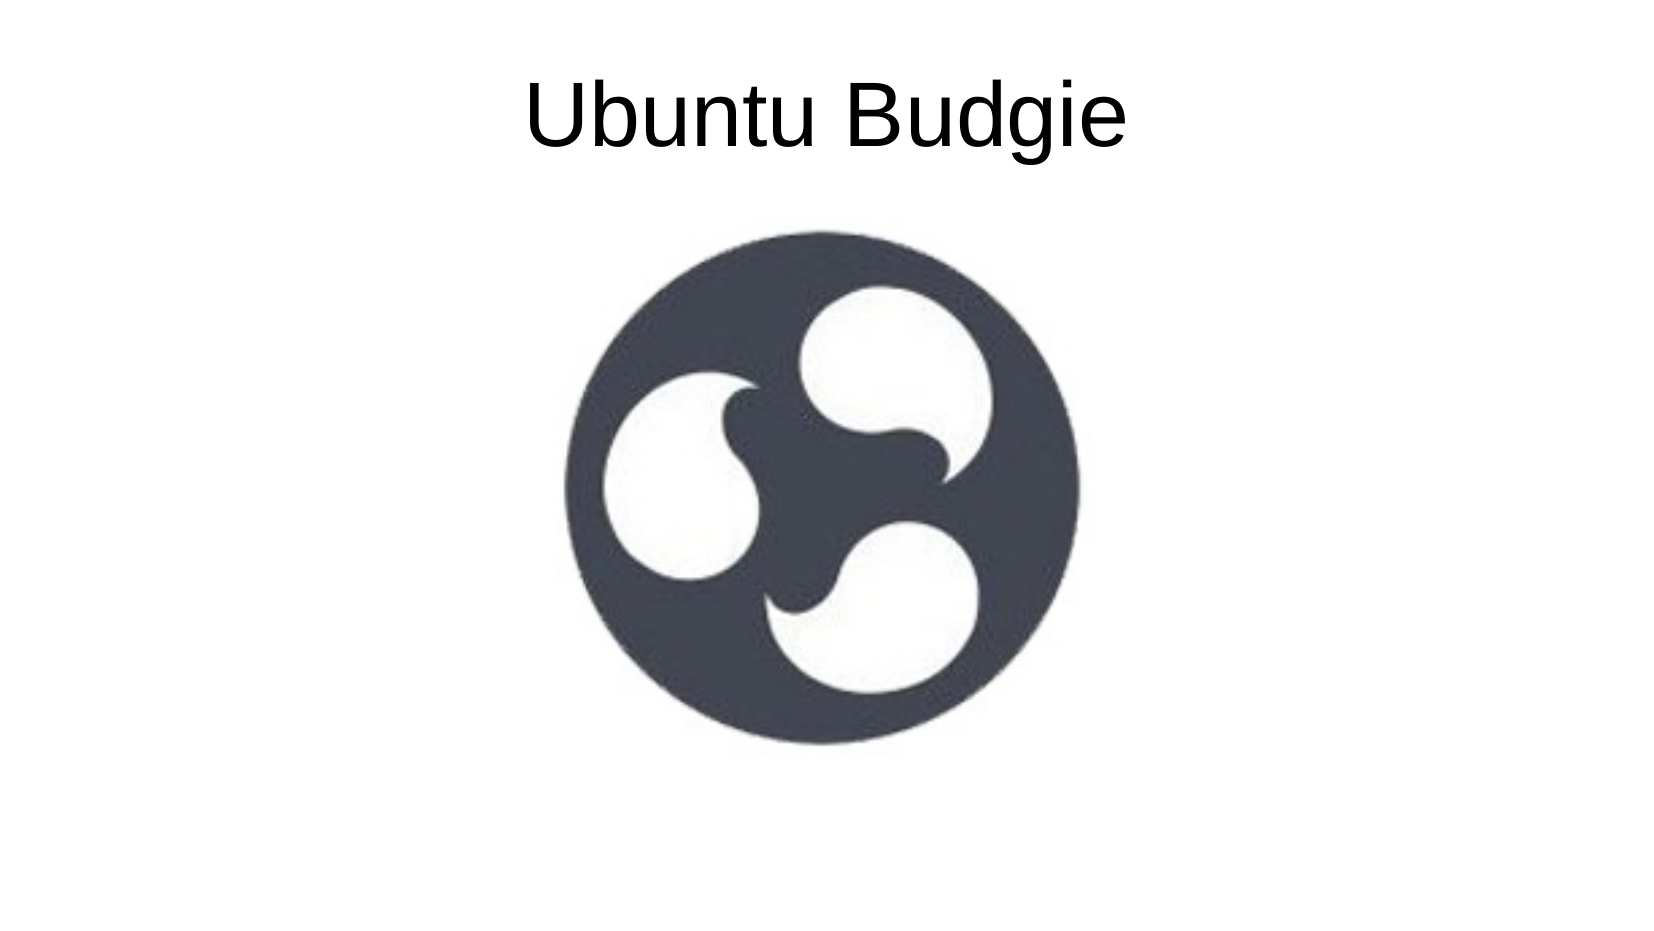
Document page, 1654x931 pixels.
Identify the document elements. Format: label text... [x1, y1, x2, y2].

picture [557, 217, 1097, 758]
title Ubuntu Budgie [82, 37, 1571, 193]
